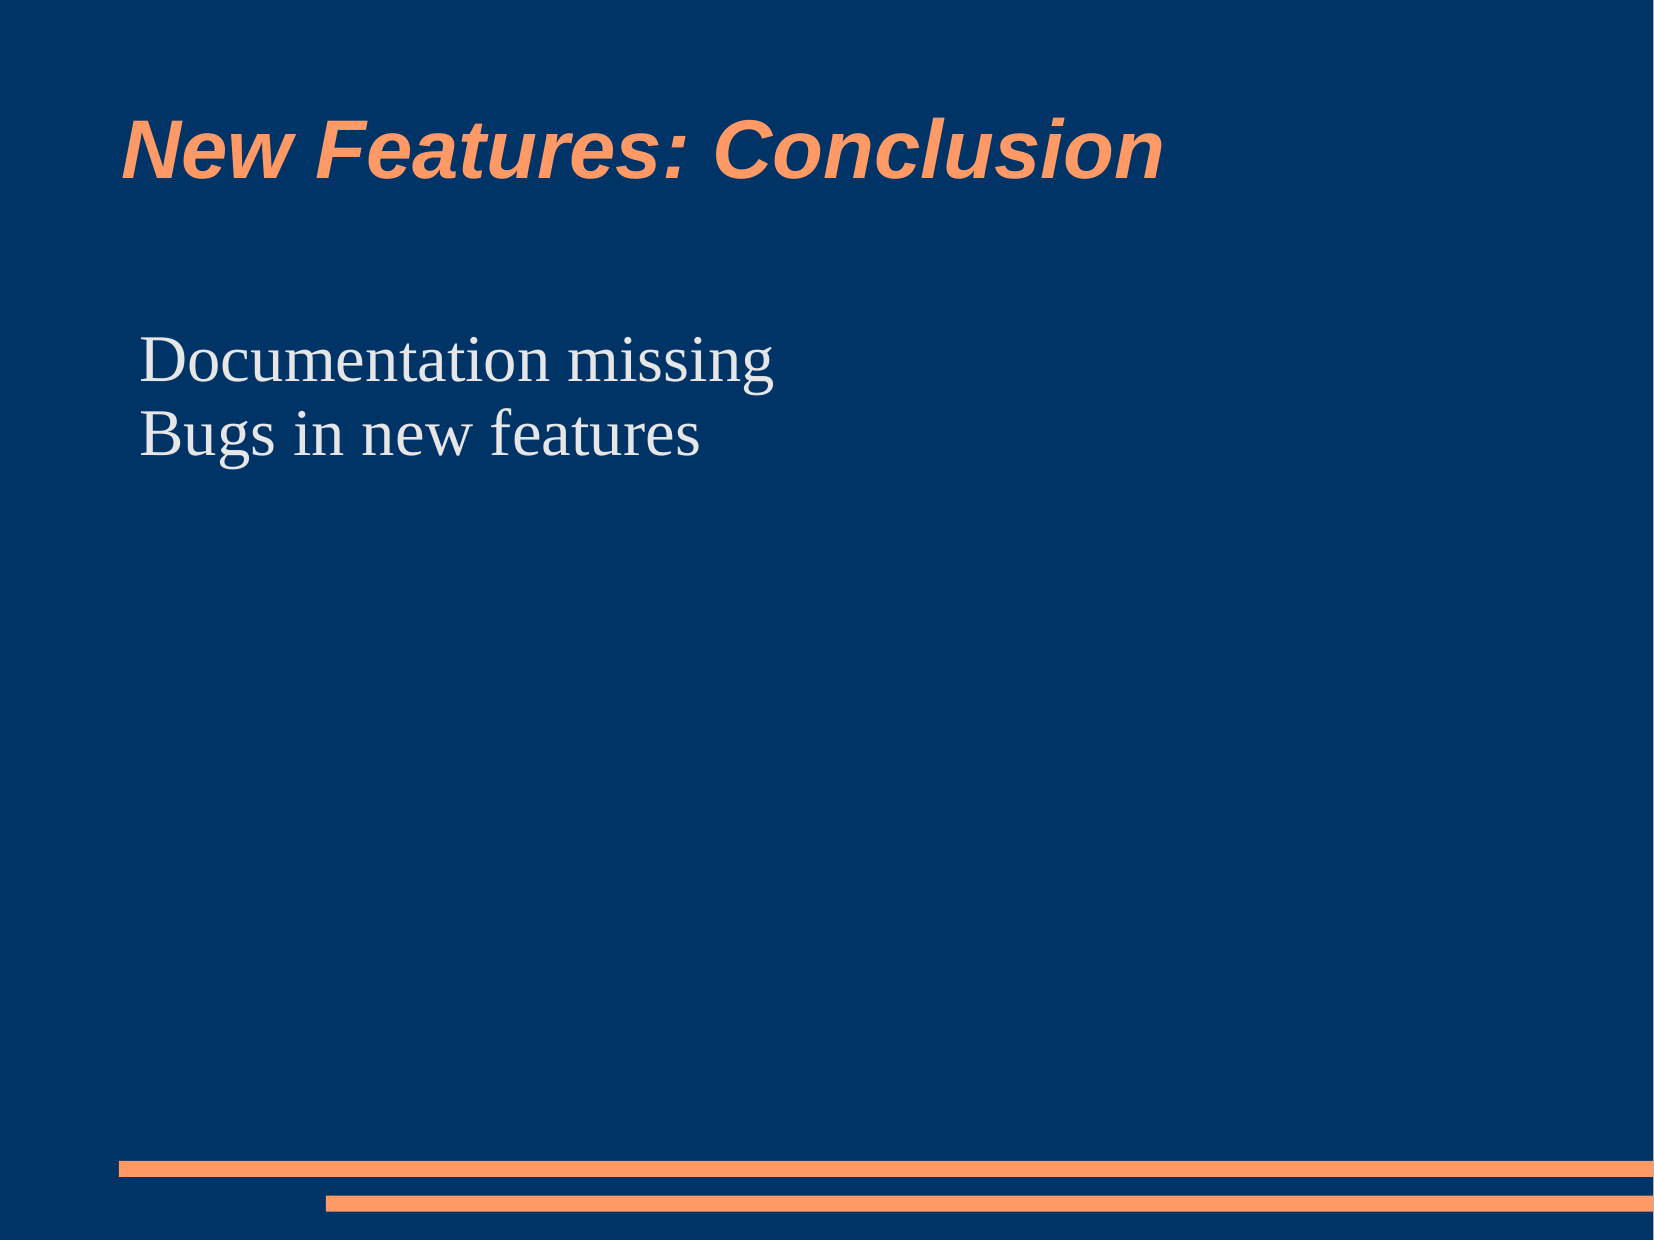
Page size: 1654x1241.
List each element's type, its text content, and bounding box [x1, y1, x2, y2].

list Documentation missing Bugs in new features [121, 322, 1561, 1118]
title New Features: Conclusion [121, 46, 1534, 254]
